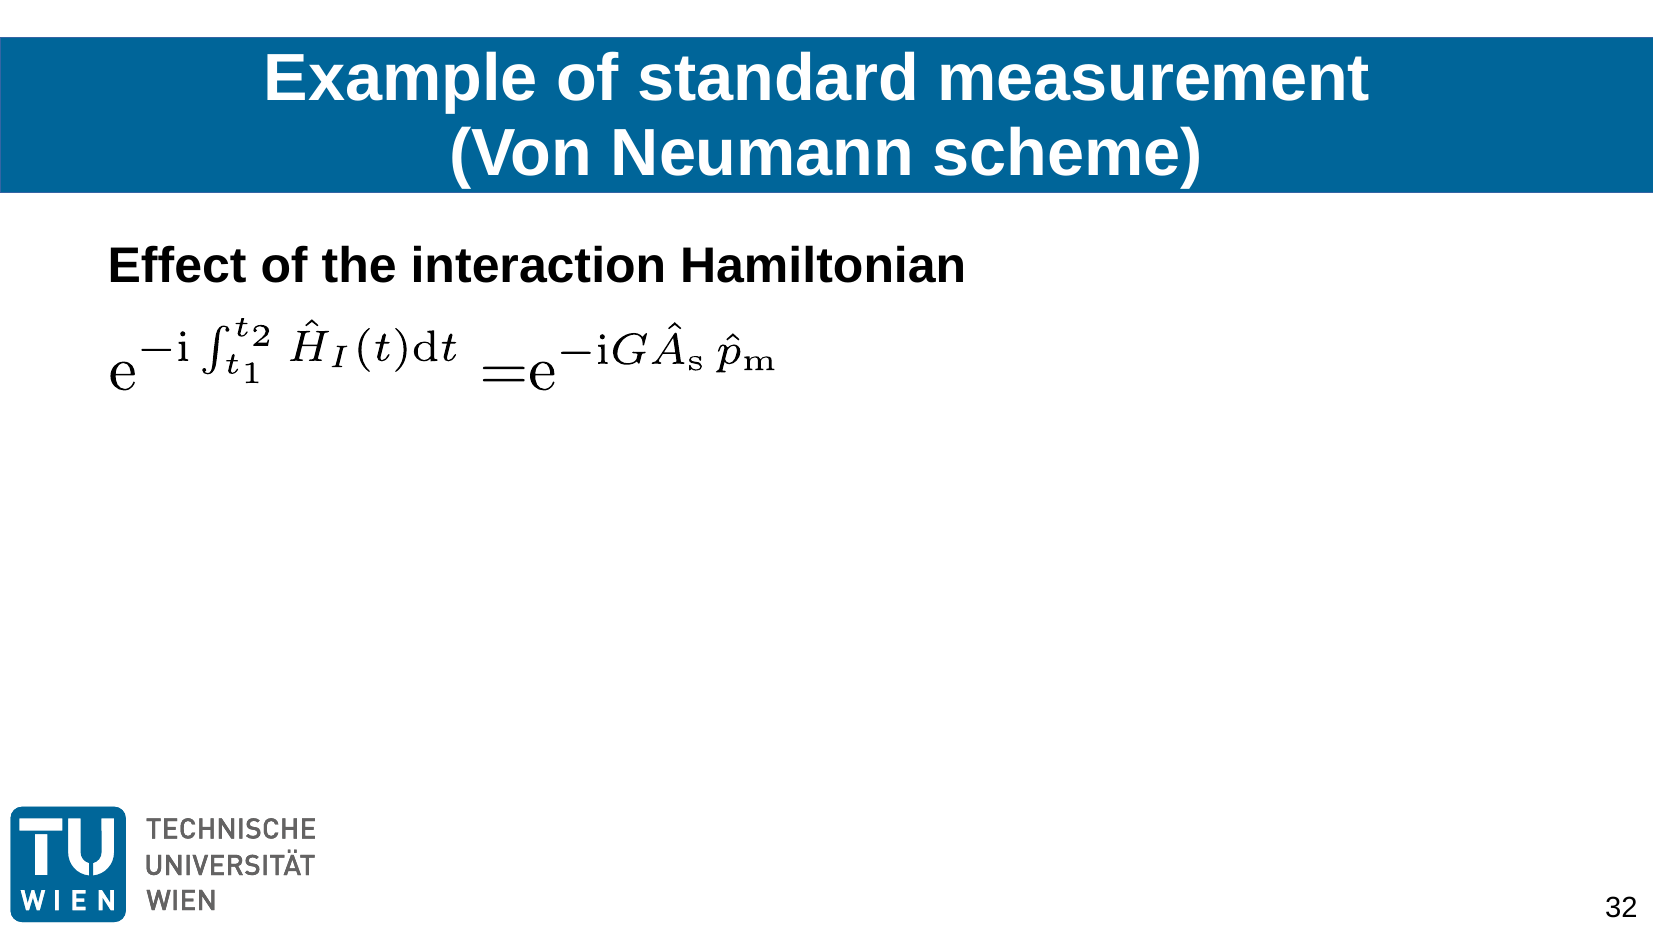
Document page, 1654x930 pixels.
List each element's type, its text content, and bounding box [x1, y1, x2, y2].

list Effect of the interaction Hamiltonian [107, 236, 1186, 311]
title Example of standard measurement (Von Neumann scheme) [0, 37, 1653, 193]
picture [98, 318, 1302, 405]
